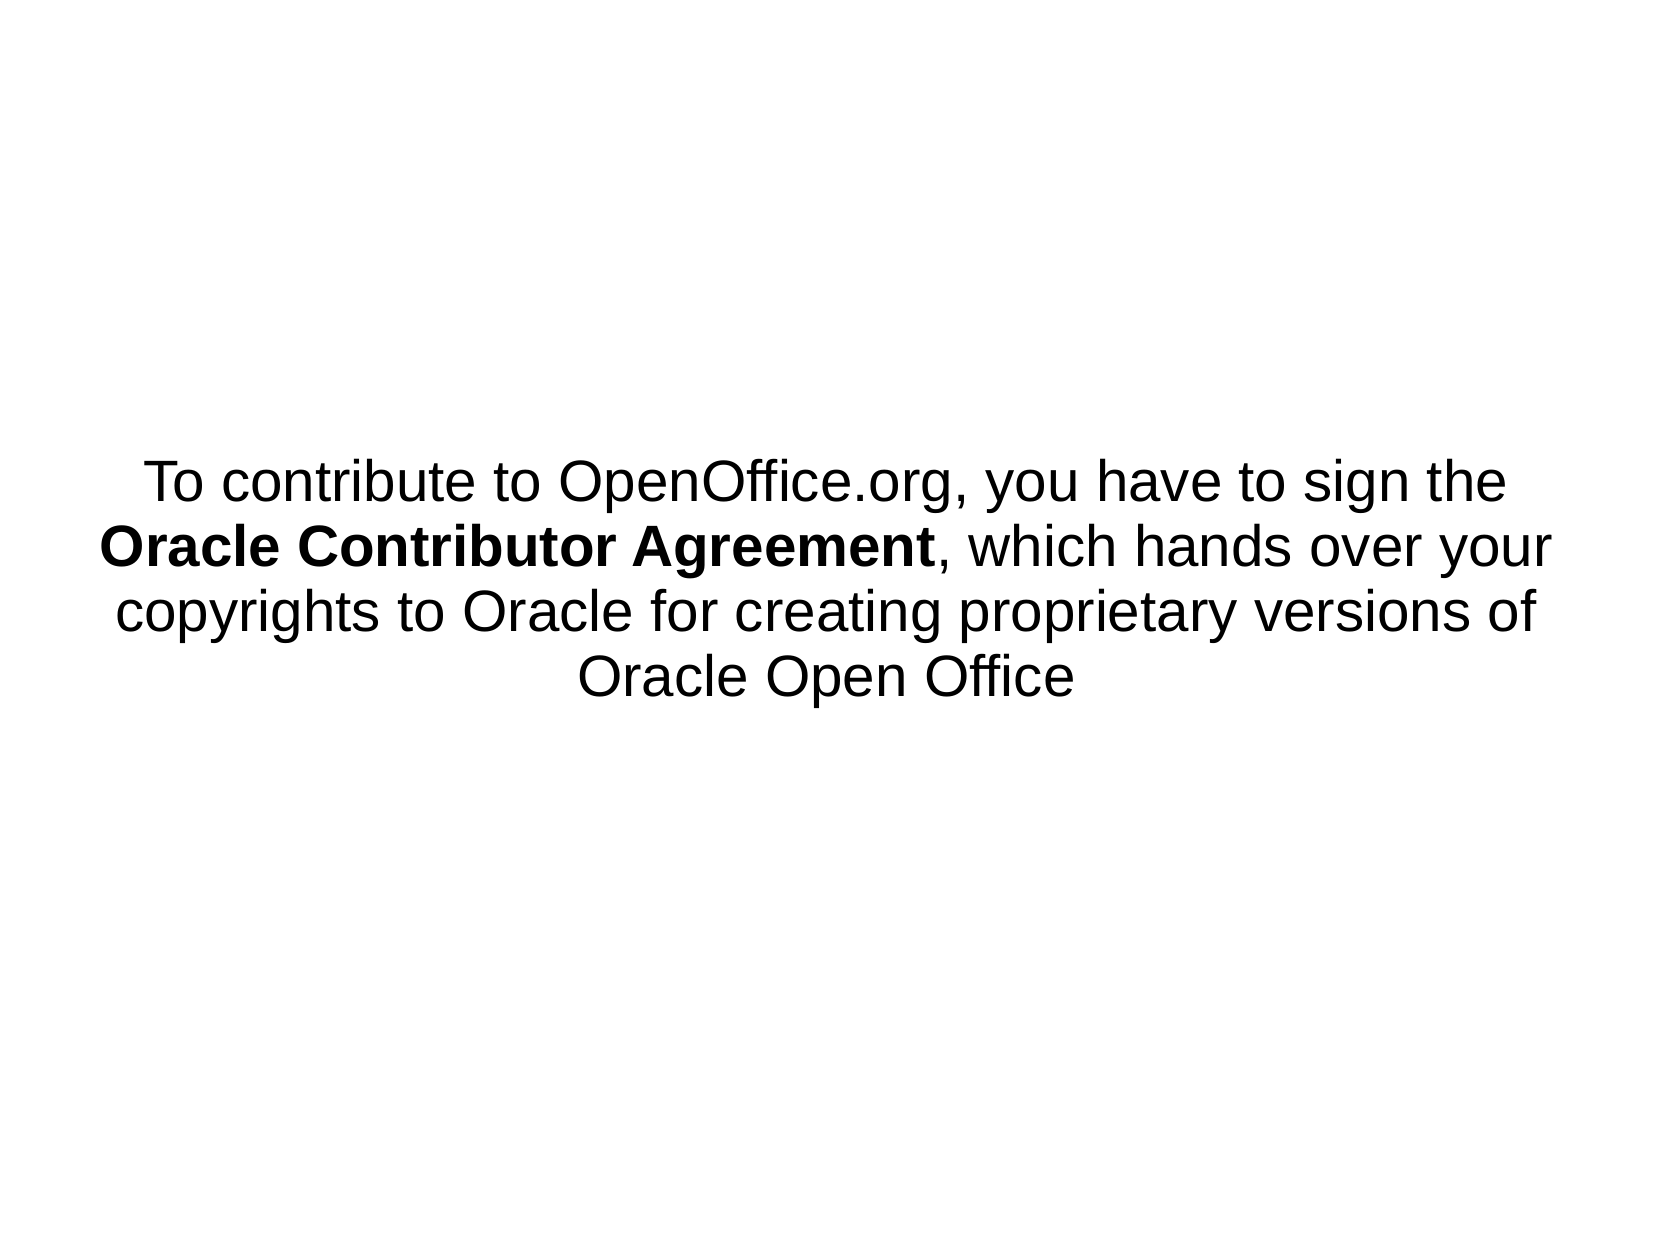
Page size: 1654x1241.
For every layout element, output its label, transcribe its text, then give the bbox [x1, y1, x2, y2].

subtitle To contribute to OpenOffice.org, you have to sign the Oracle Contributor Agreement, which hands over your copyrights to Oracle for creating proprietary versions of Oracle Open Office [82, 49, 1571, 1109]
